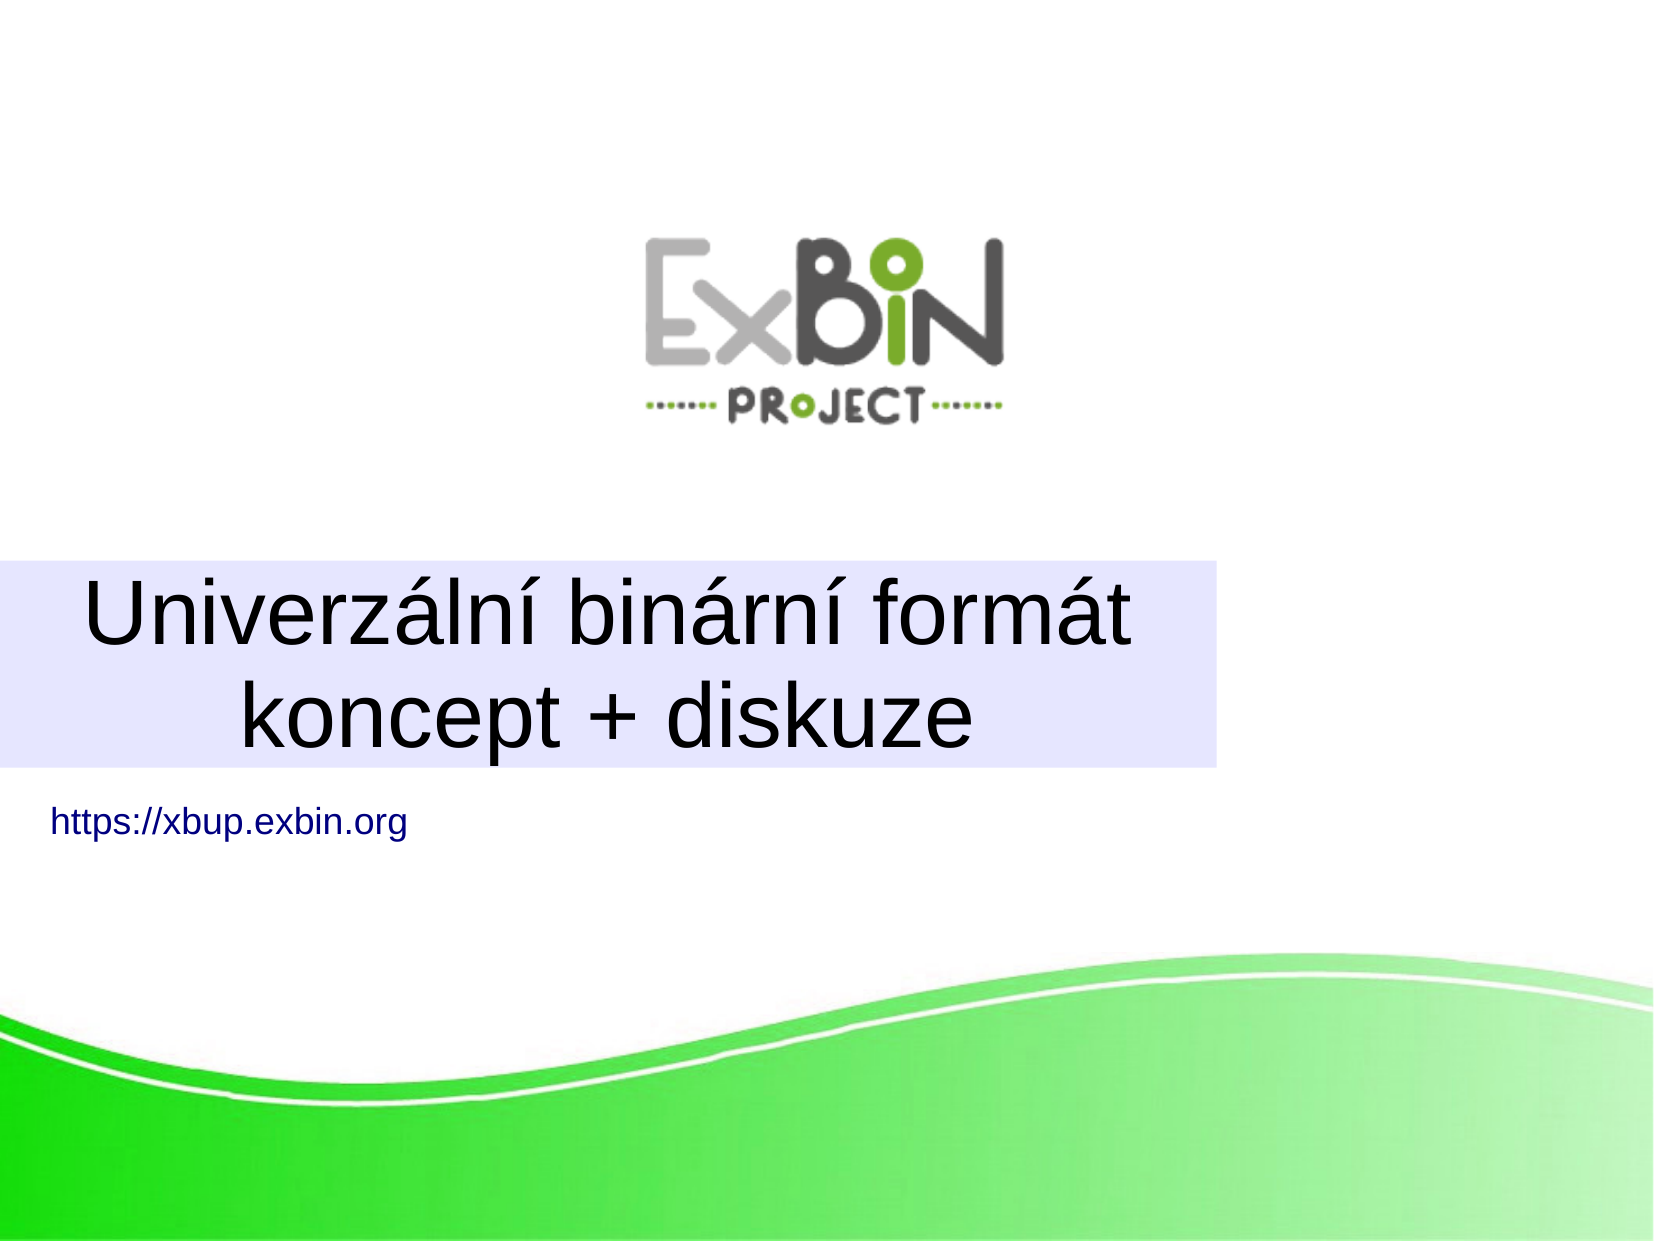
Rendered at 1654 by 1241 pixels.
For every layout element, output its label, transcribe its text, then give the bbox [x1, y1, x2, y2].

text_box https://xbup.exbin.org [35, 793, 424, 851]
title Univerzální binární formát koncept + diskuze [0, 560, 1217, 768]
picture [637, 229, 1016, 438]
picture [0, 952, 1654, 1241]
